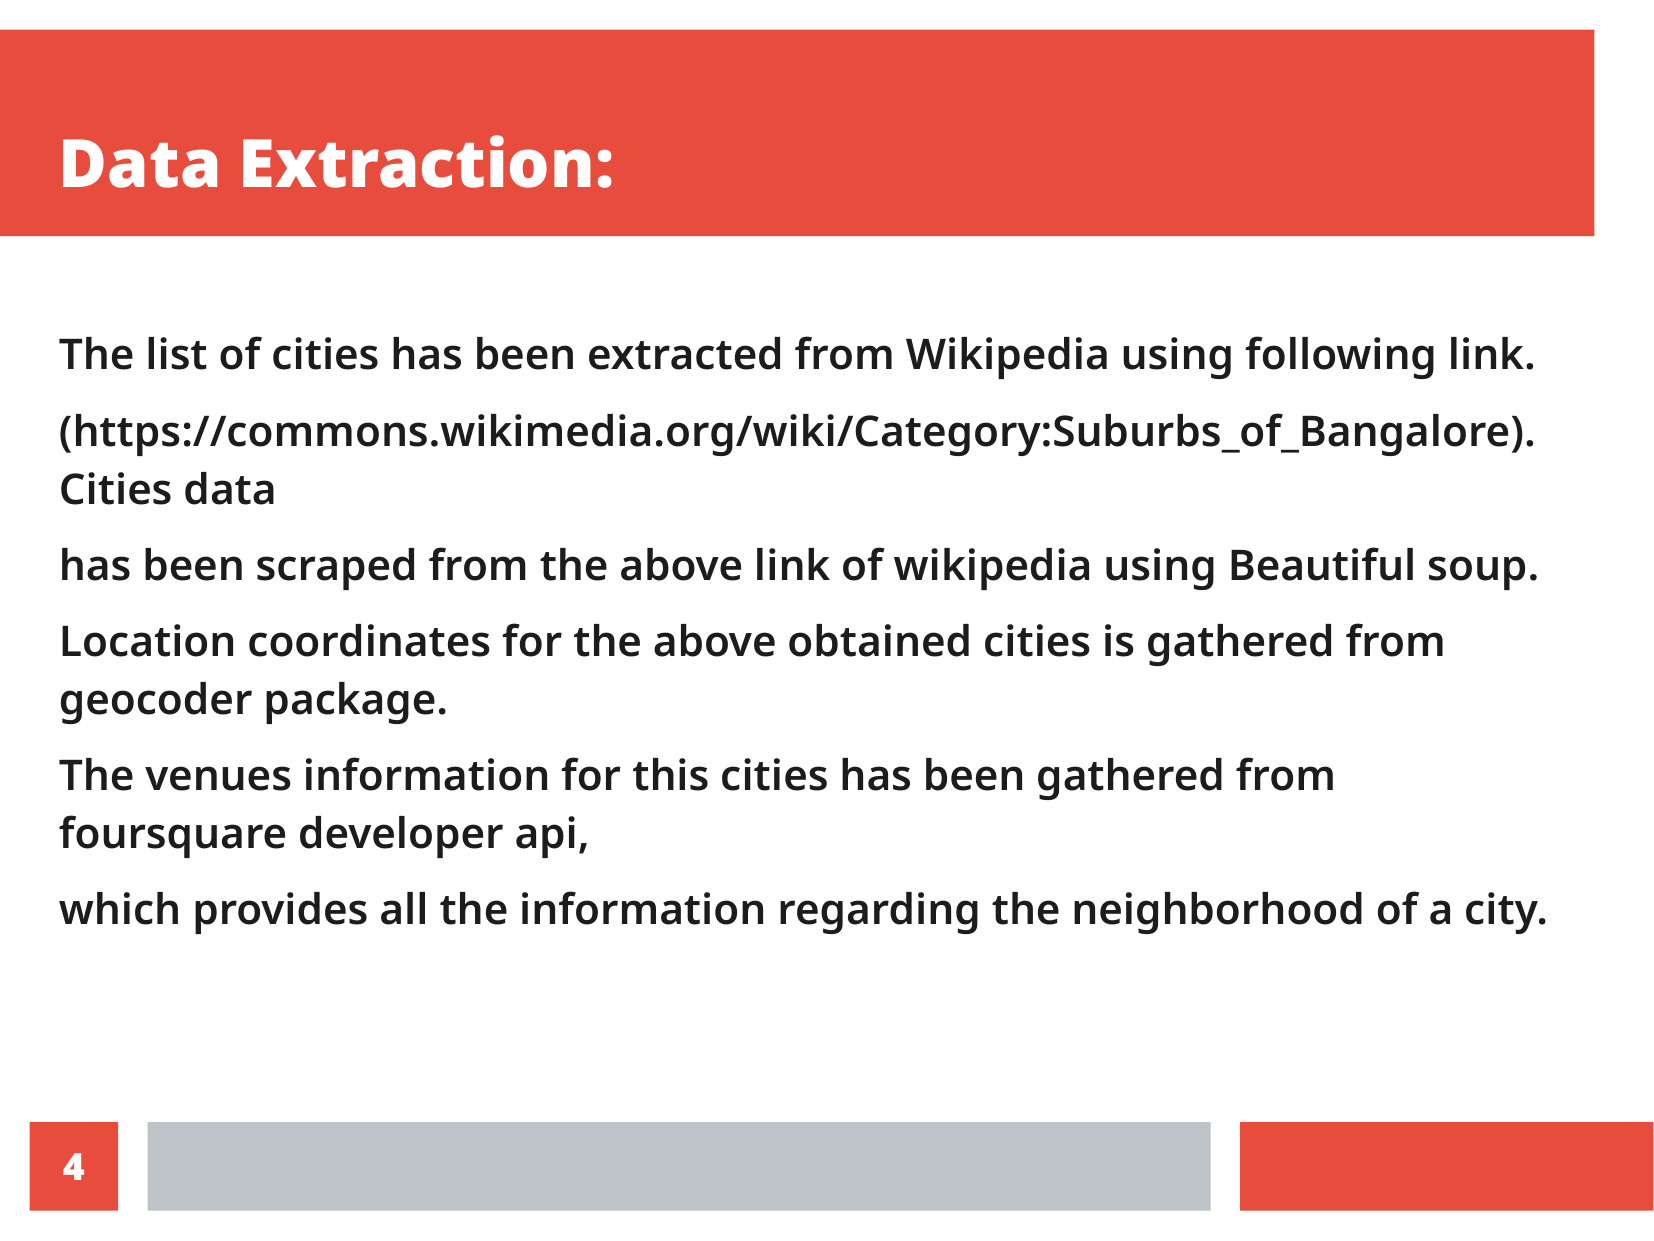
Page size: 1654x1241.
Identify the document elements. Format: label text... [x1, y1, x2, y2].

list The list of cities has been extracted from Wikipedia using following link. (https://commons.wikimedia.org/wiki/Category:Suburbs_of_Bangalore). Cities data has been scraped from the above link of wikipedia using Beautiful soup. Location coordinates for the above obtained cities is gathered from geocoder package. The venues information for this cities has been gathered from foursquare developer api, which provides all the information regarding the neighborhood of a city. [59, 324, 1565, 1093]
title Data Extraction: [59, 59, 1595, 207]
